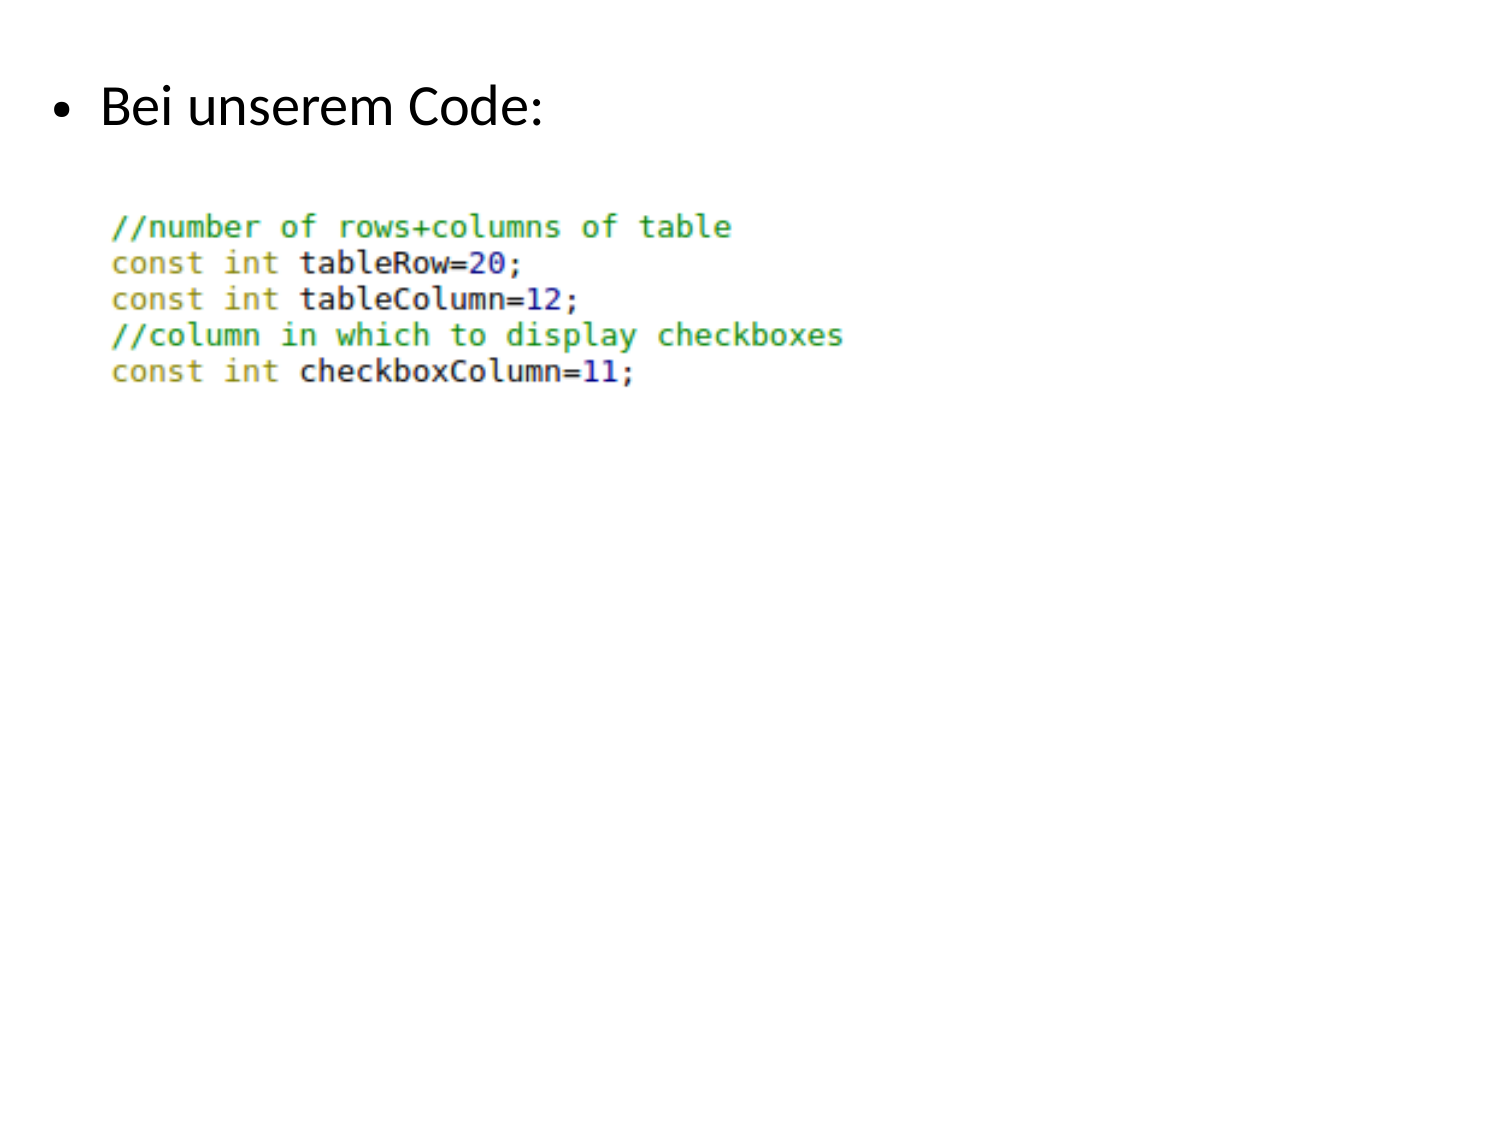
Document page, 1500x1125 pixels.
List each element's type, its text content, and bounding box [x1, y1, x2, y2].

text_box Bei unserem Code: [0, 74, 674, 315]
picture [15, 210, 1036, 390]
